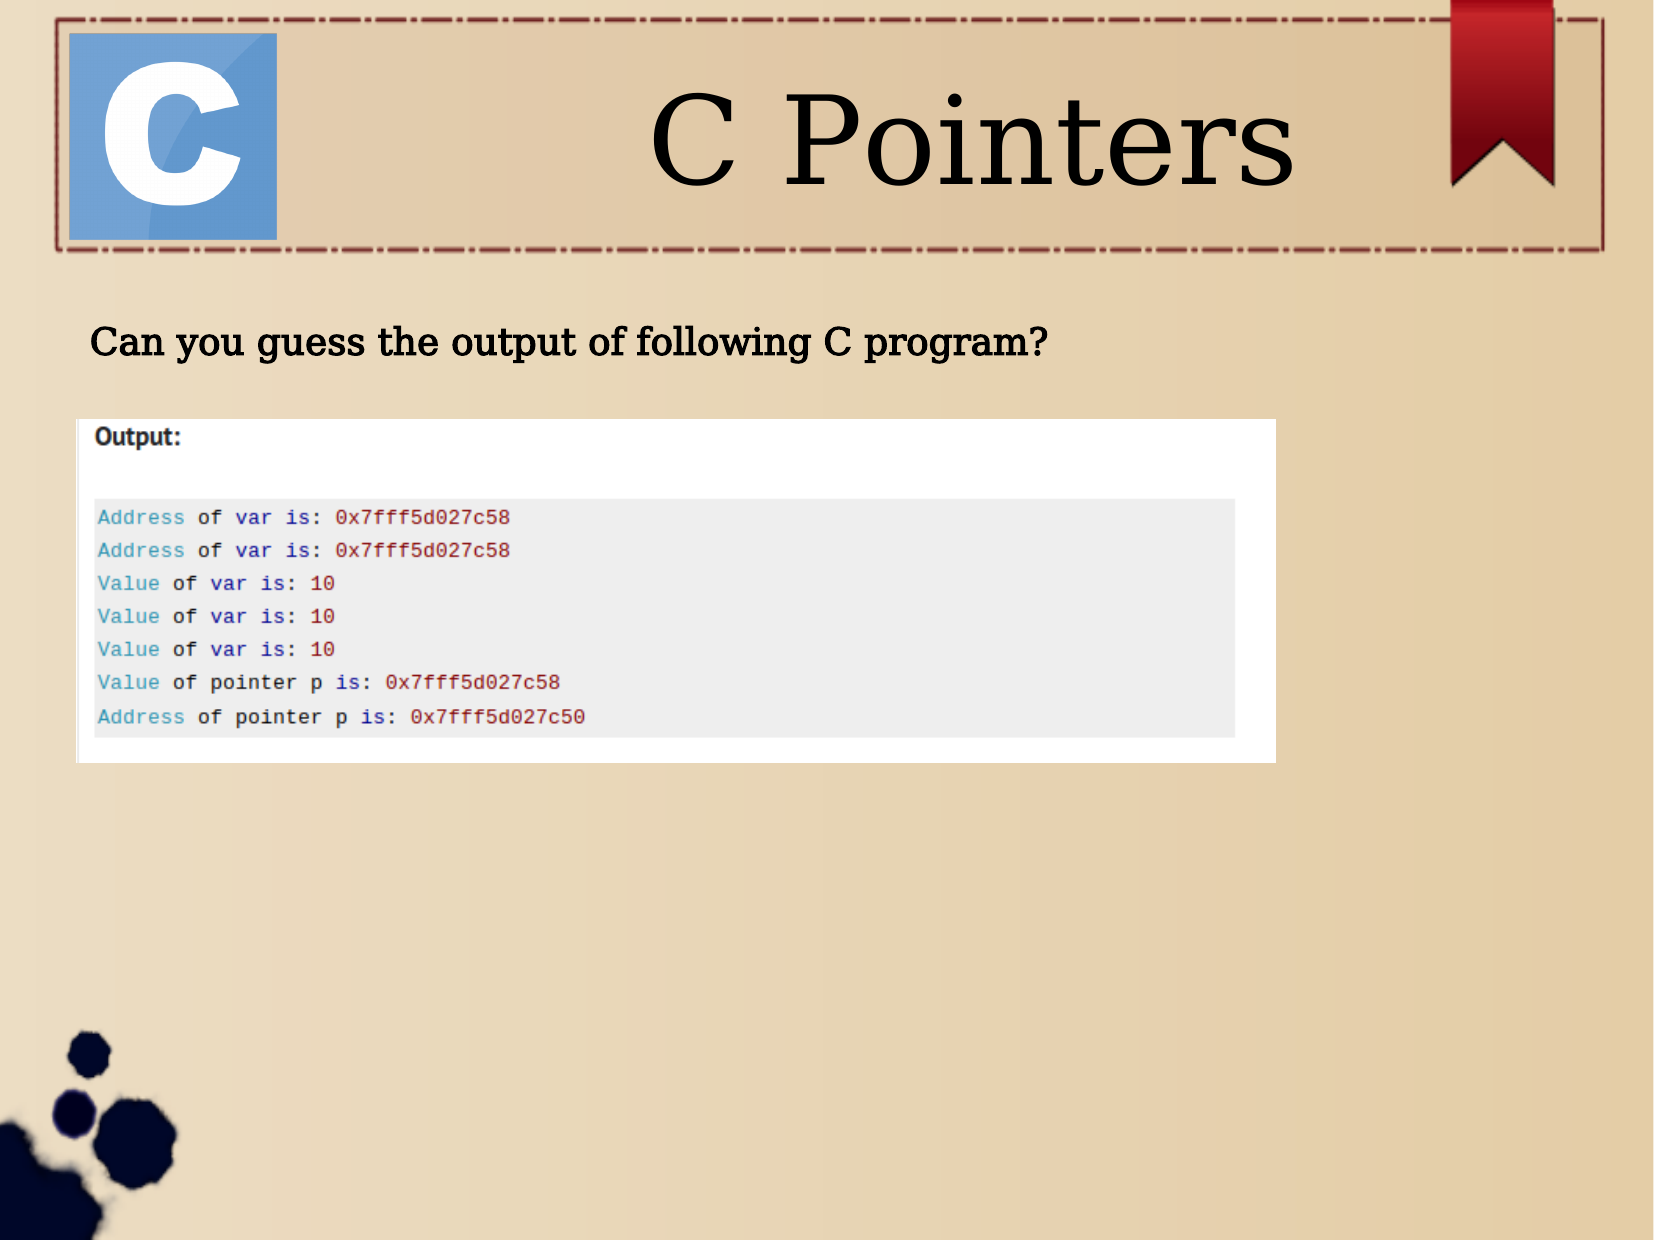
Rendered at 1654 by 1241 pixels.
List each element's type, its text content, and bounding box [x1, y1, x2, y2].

title C Pointers [495, 47, 1413, 229]
picture [0, 0, 1654, 1240]
text_box Can you guess the output of following C program? [75, 313, 1606, 421]
